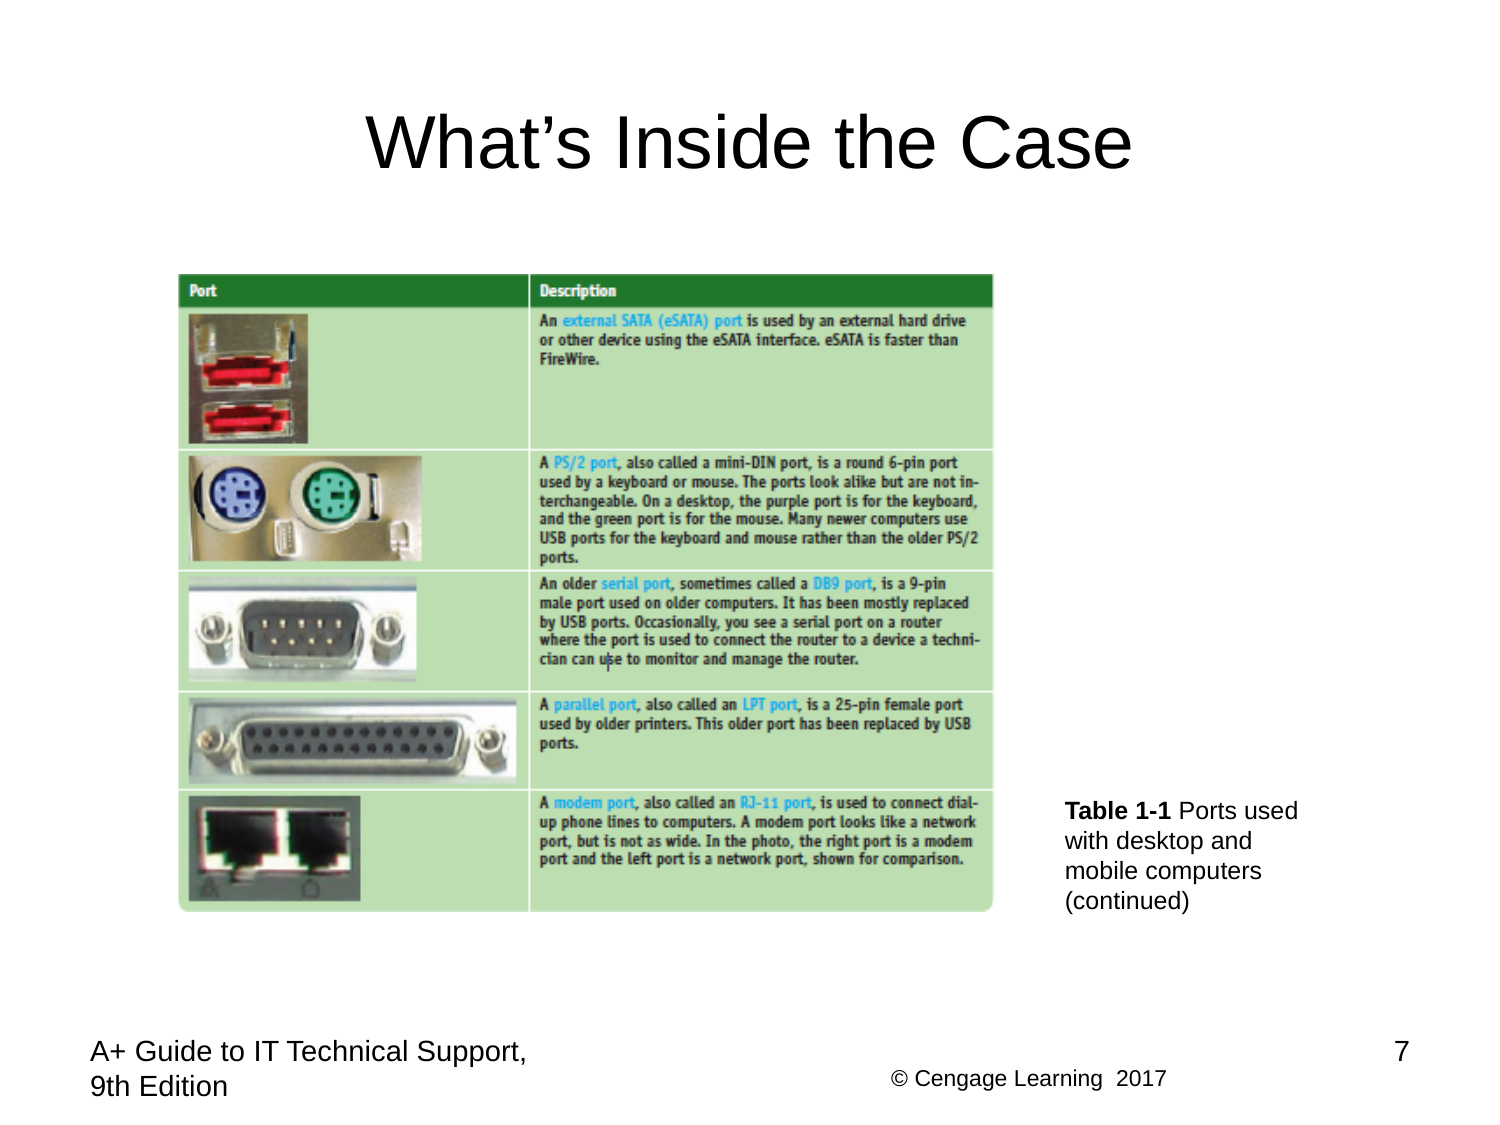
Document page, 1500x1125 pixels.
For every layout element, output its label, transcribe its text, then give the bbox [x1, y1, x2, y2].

footer A+ Guide to IT Technical Support, 9th Edition [75, 1024, 588, 1103]
text_box Table 1-1 Ports used with desktop and mobile computers (continued) [1050, 787, 1332, 923]
picture [177, 274, 998, 912]
slide_number <number> [1312, 1024, 1425, 1103]
title What’s Inside the Case [75, 45, 1425, 233]
